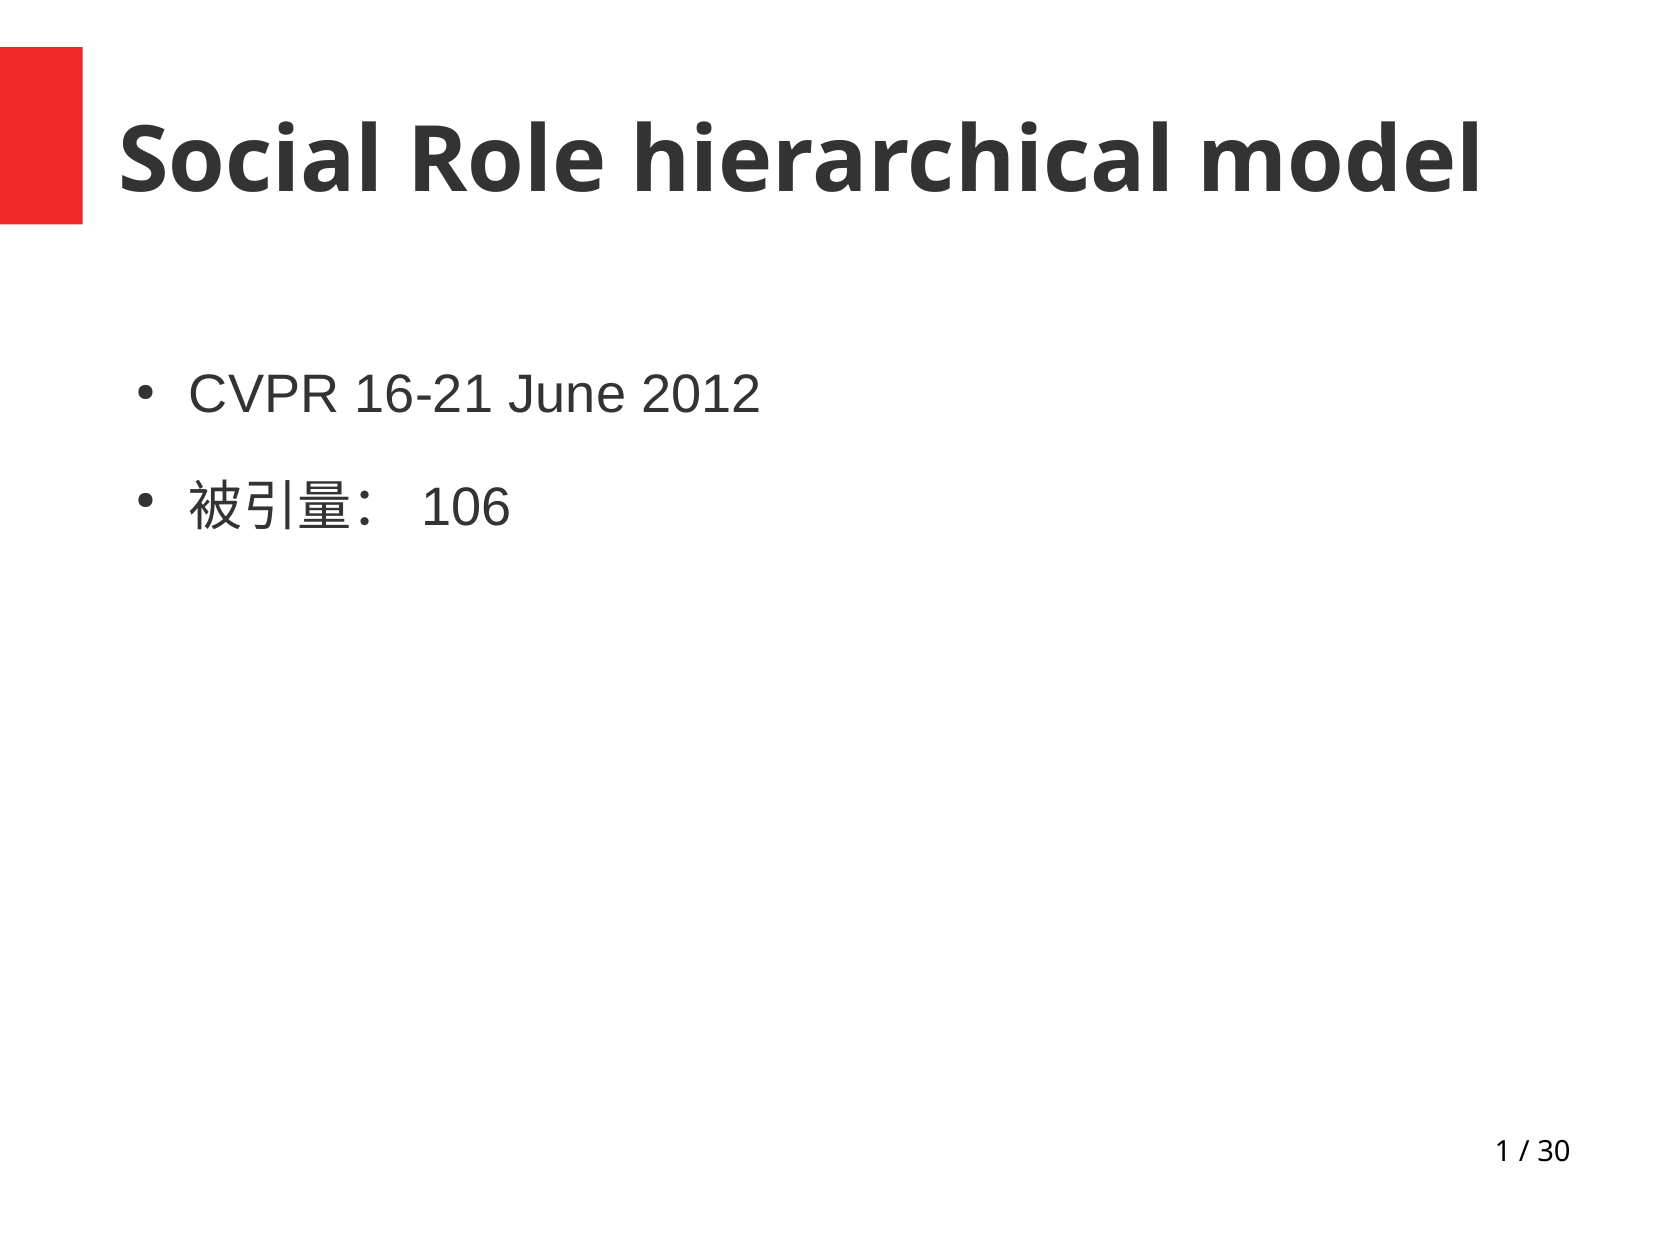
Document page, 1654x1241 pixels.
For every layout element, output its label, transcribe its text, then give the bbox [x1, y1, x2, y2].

list CVPR 16-21 June 2012 被引量：106 [118, 354, 1536, 1074]
title Social Role hierarchical model [118, 52, 1571, 260]
